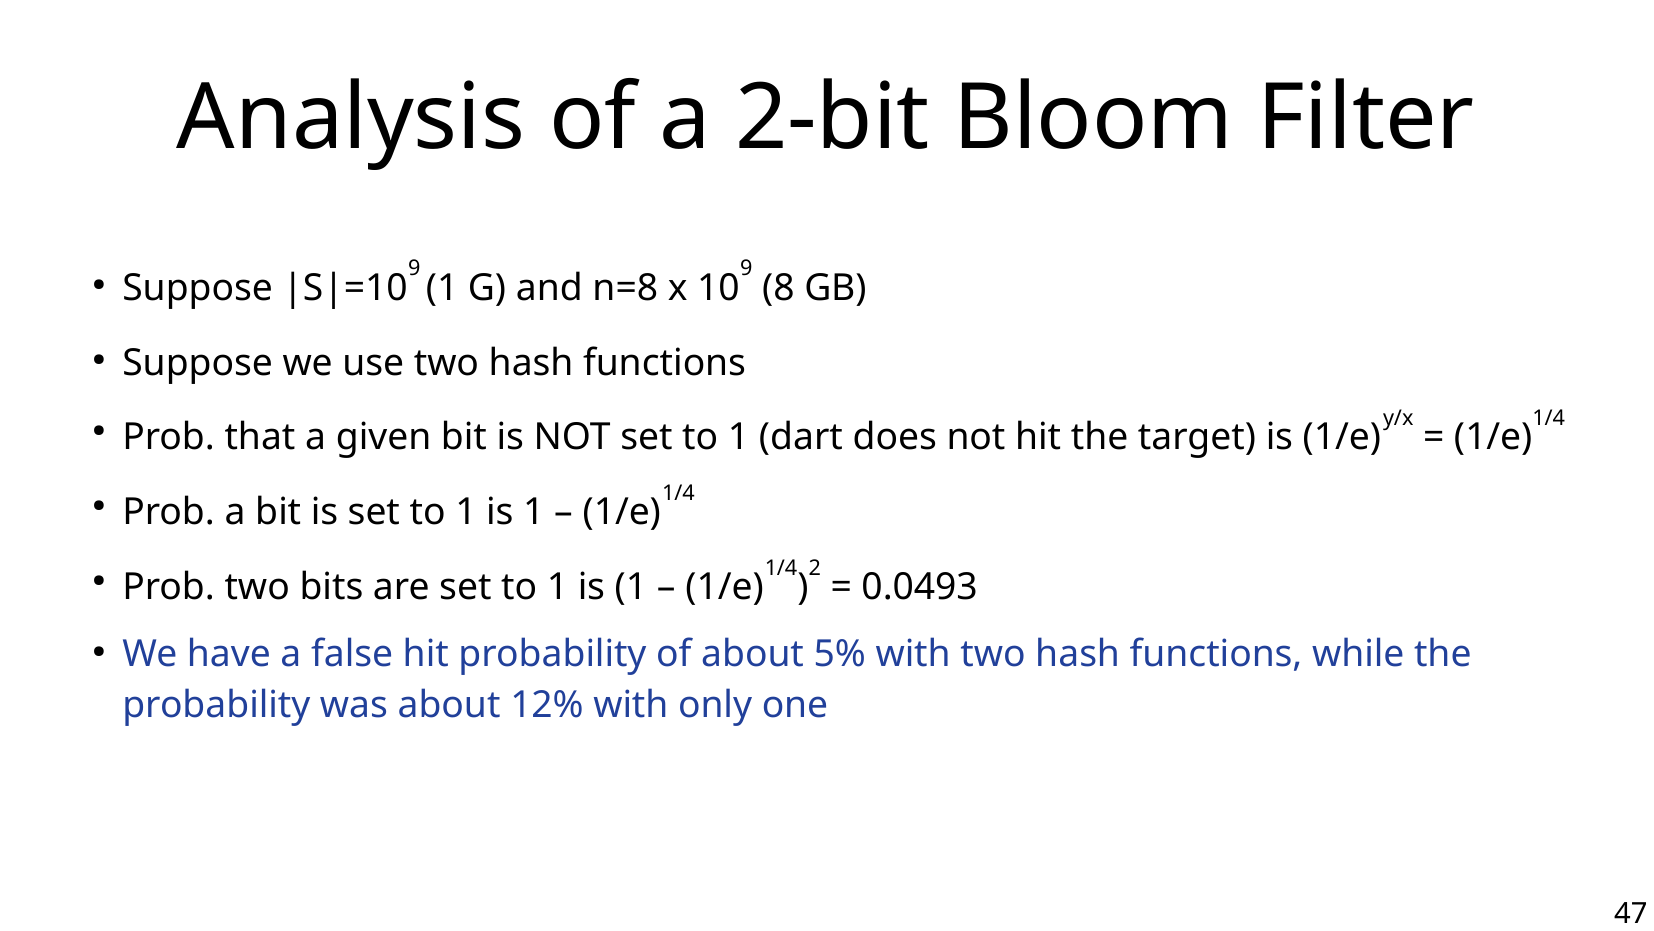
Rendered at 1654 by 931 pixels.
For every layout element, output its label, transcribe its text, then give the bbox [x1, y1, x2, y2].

title Analysis of a 2-bit Bloom Filter [82, 1, 1571, 226]
list Suppose |S|=109 (1 G) and n=8 x 109 (8 GB) Suppose we use two hash functions Prob. that a given bit is NOT set to 1 (dart does not hit the target) is (1/e)y/x = (1/e)1/4 Prob. a bit is set to 1 is 1 – (1/e)1/4 Prob. two bits are set to 1 is (1 – (1/e)1/4)2 = 0.0493 We have a false hit probability of about 5% with two hash functions, while the probability was about 12% with only one [82, 253, 1571, 793]
